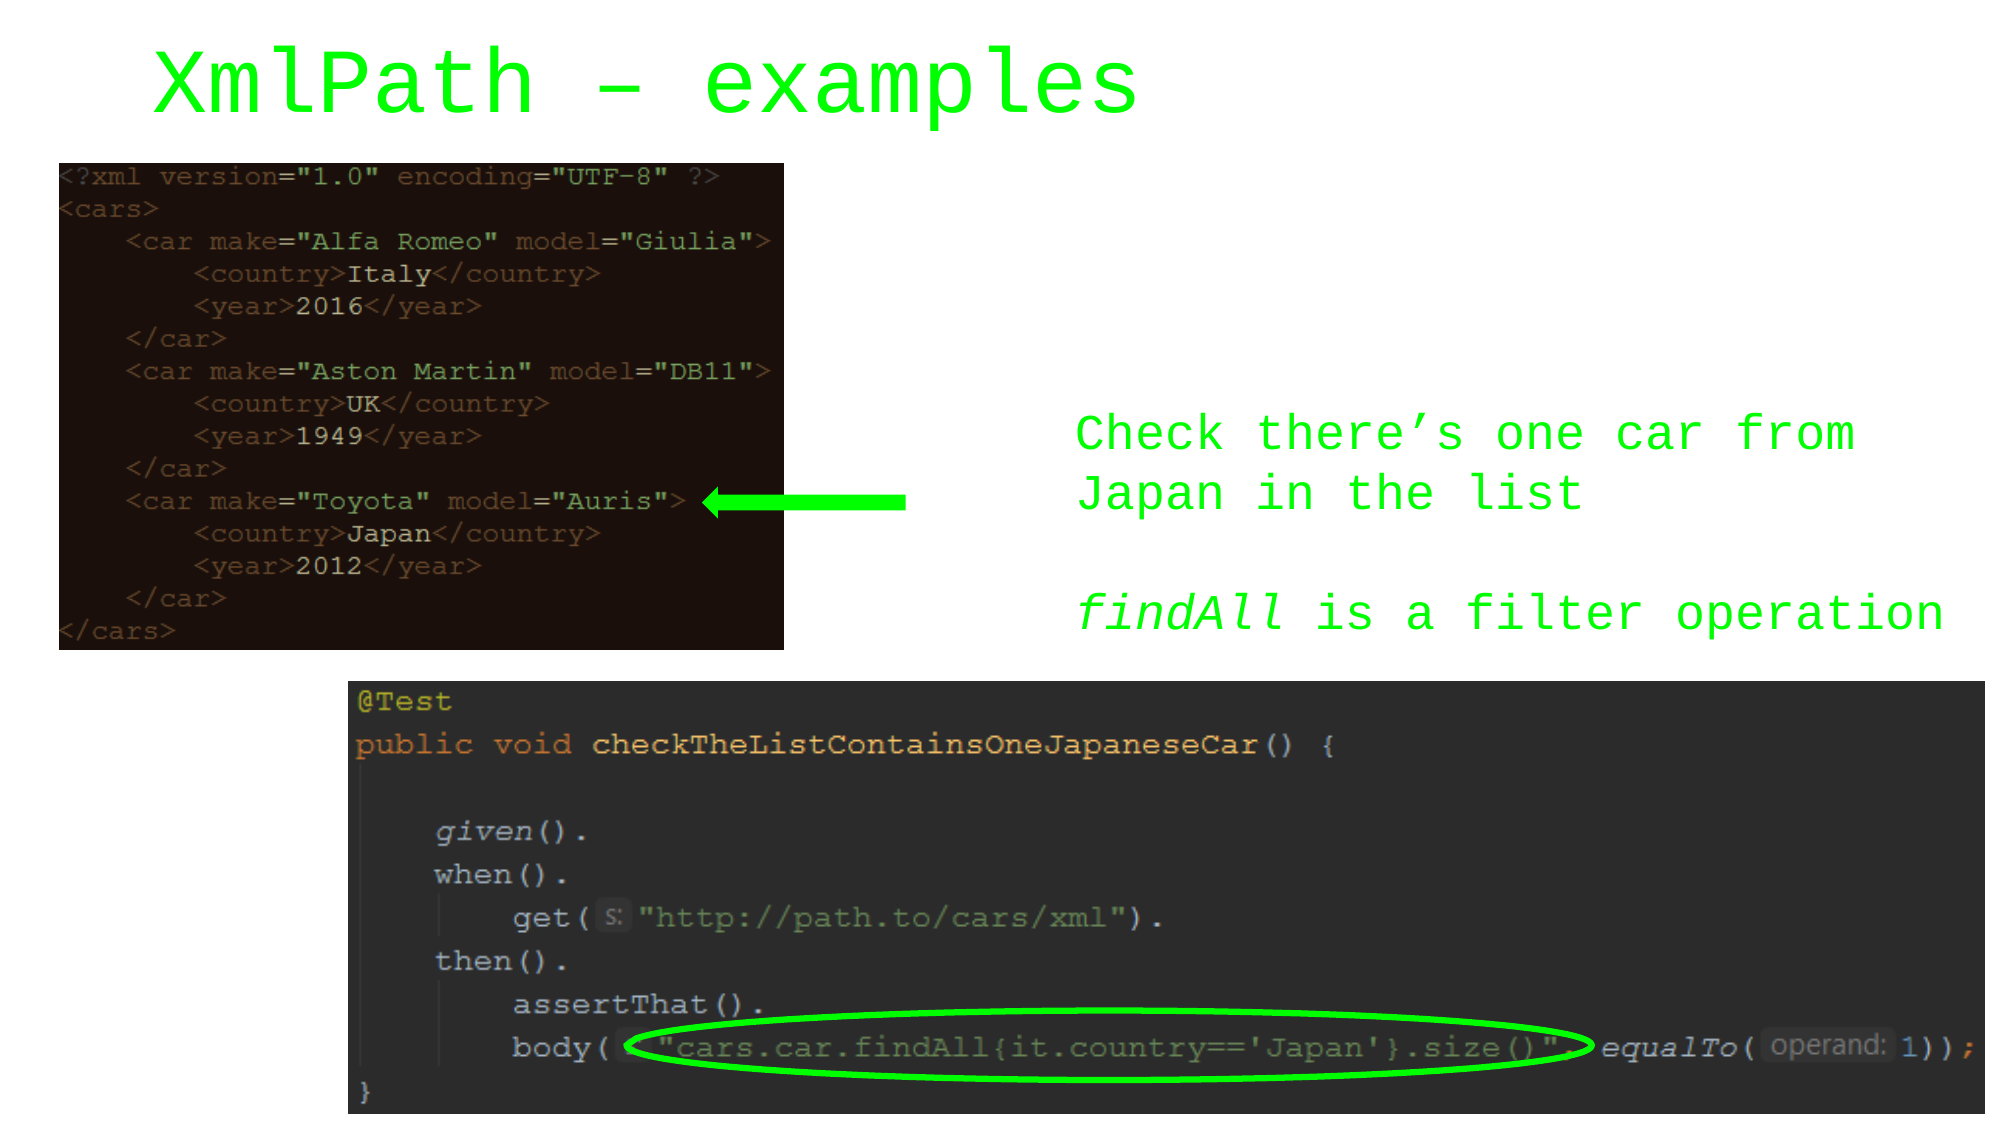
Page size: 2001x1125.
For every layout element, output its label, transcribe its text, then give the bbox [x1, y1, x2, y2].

picture [59, 163, 784, 650]
title XmlPath – examples [137, 1, 1863, 164]
picture [348, 681, 1985, 1114]
text_box [703, 488, 905, 517]
text_box Check there’s one car from Japan in the list findAll is a filter operation [1059, 392, 1962, 650]
